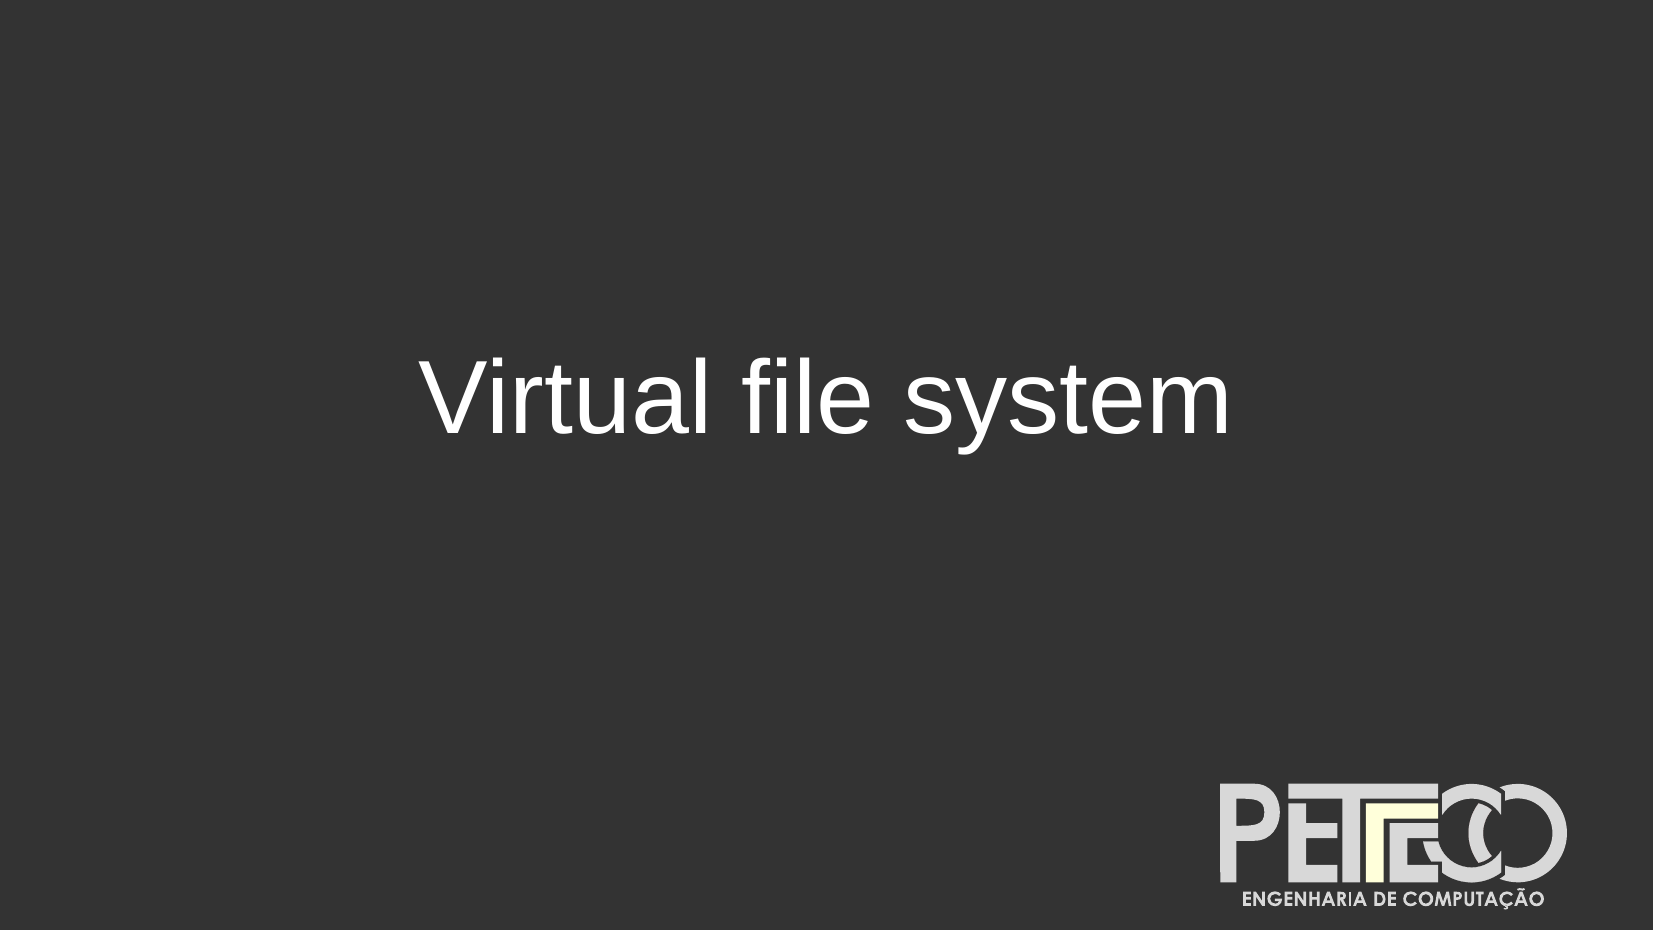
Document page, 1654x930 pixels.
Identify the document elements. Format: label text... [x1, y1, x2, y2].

subtitle Virtual file system [82, 37, 1571, 757]
